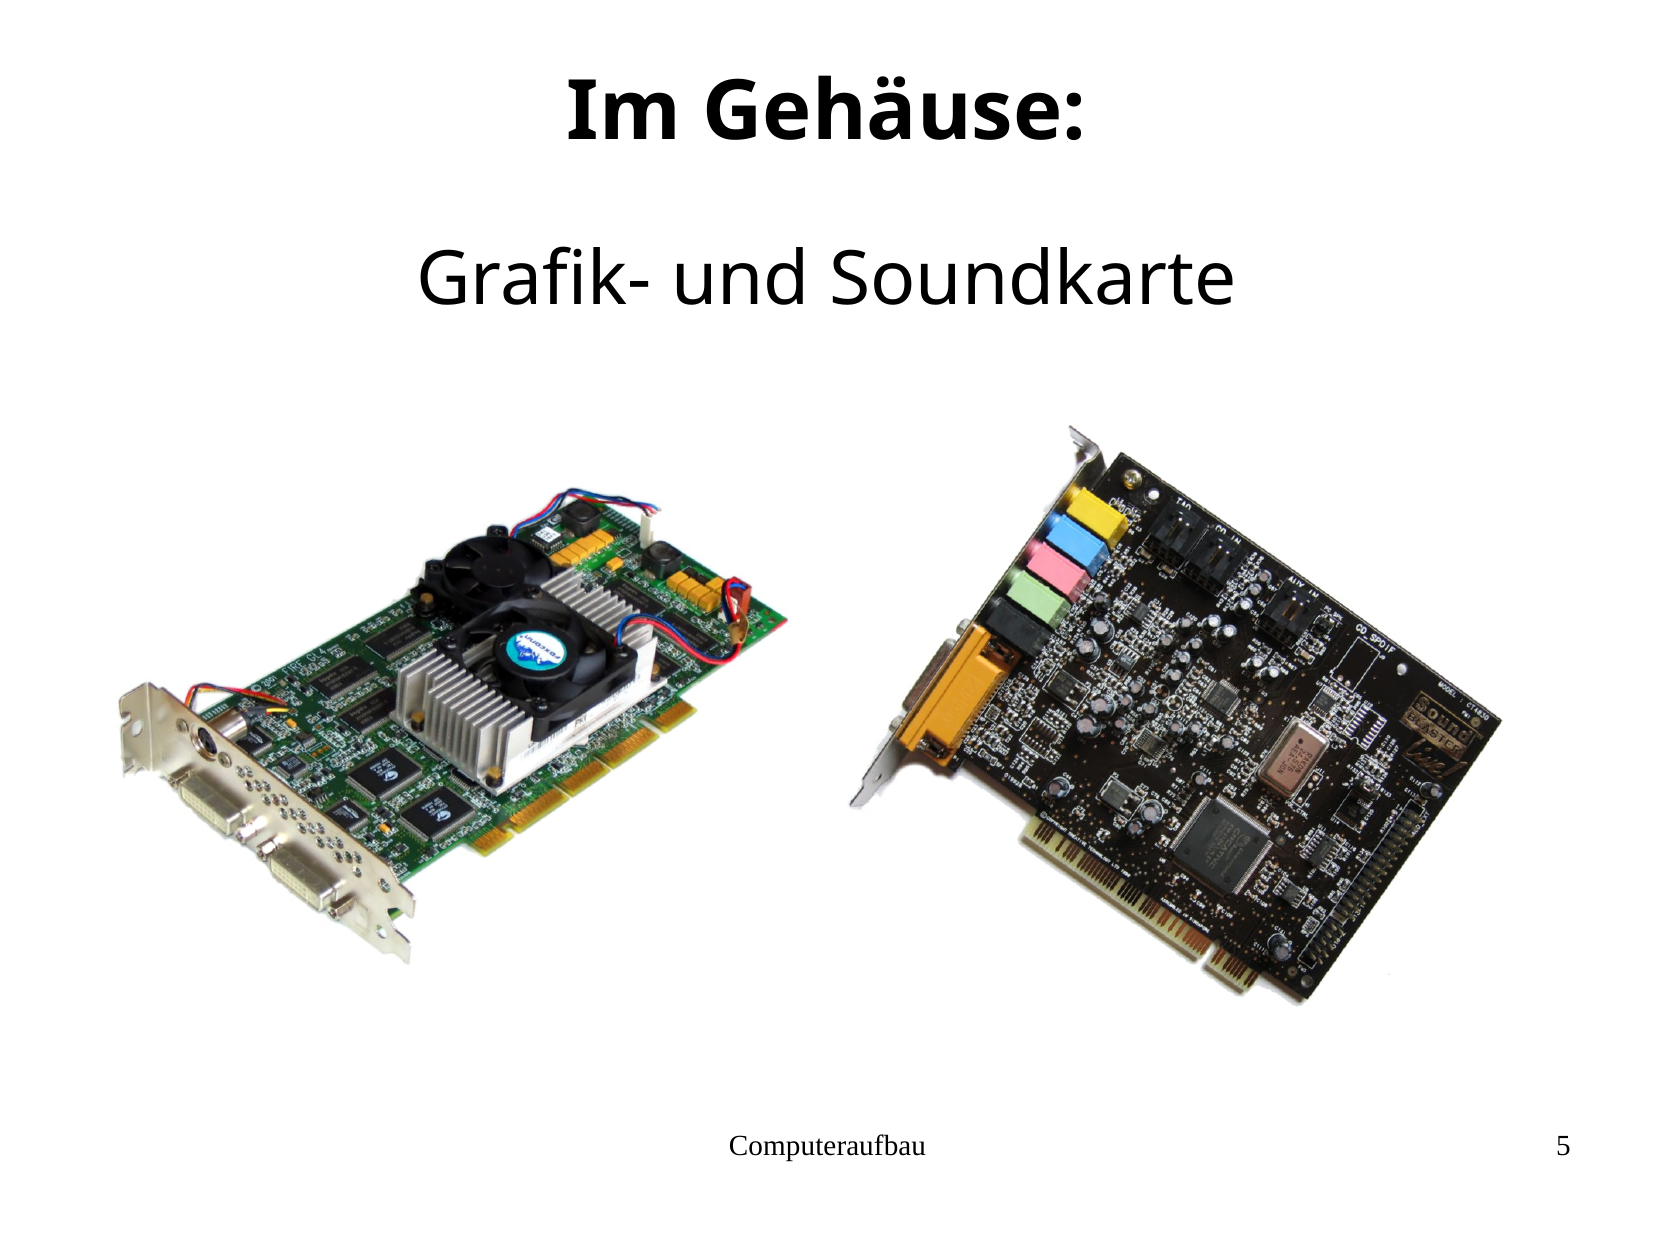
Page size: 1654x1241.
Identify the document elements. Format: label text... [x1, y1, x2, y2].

picture [78, 377, 1572, 1133]
list Grafik- und Soundkarte [82, 224, 1571, 743]
title Im Gehäuse: [82, 49, 1571, 166]
list Grafik- und Soundkarte [82, 723, 1264, 1111]
list Grafik- und Soundkarte [1314, 749, 1571, 1111]
